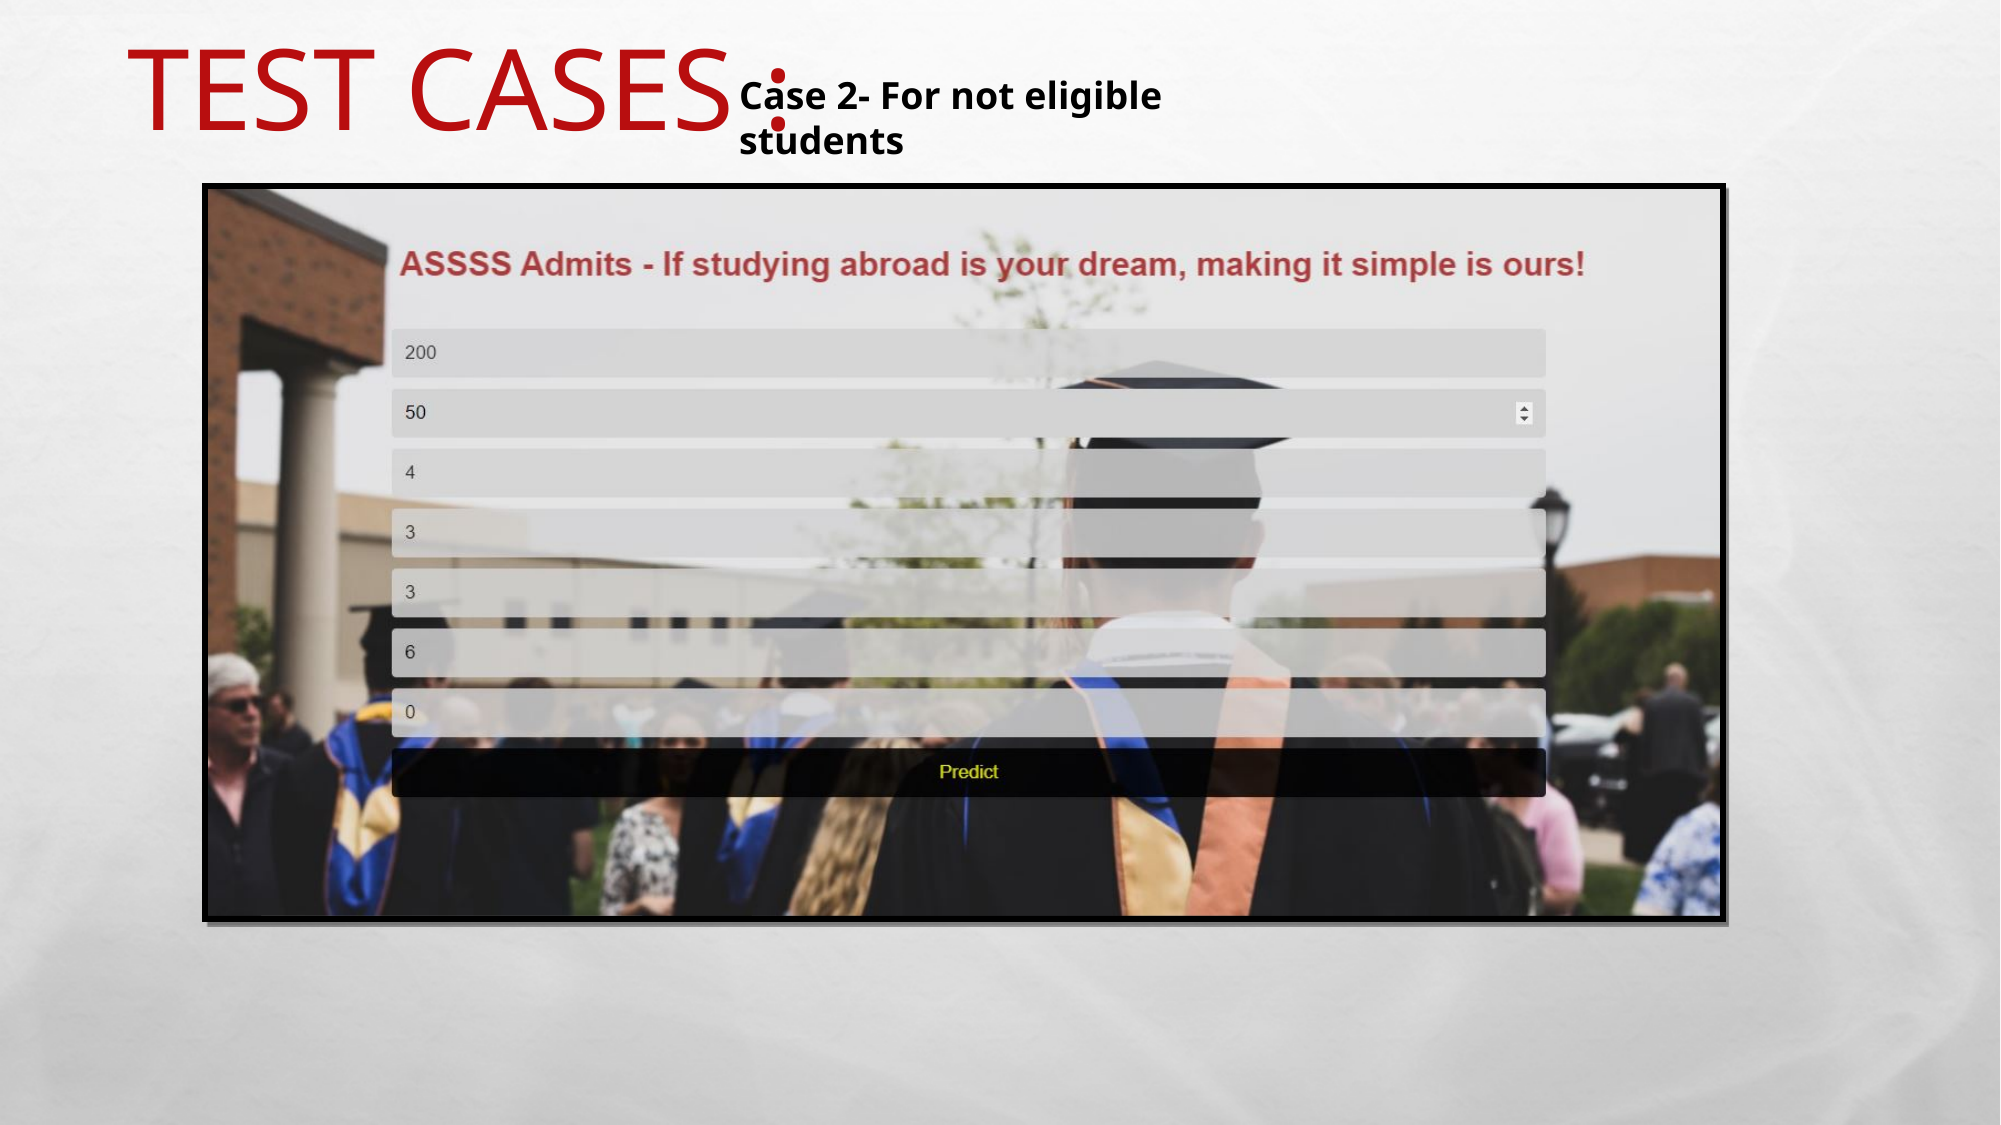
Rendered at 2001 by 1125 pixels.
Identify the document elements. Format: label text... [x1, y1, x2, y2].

text_box Case 2- For not eligible students [724, 64, 1317, 125]
title Test Cases : [112, 0, 1818, 189]
picture [208, 188, 1721, 917]
